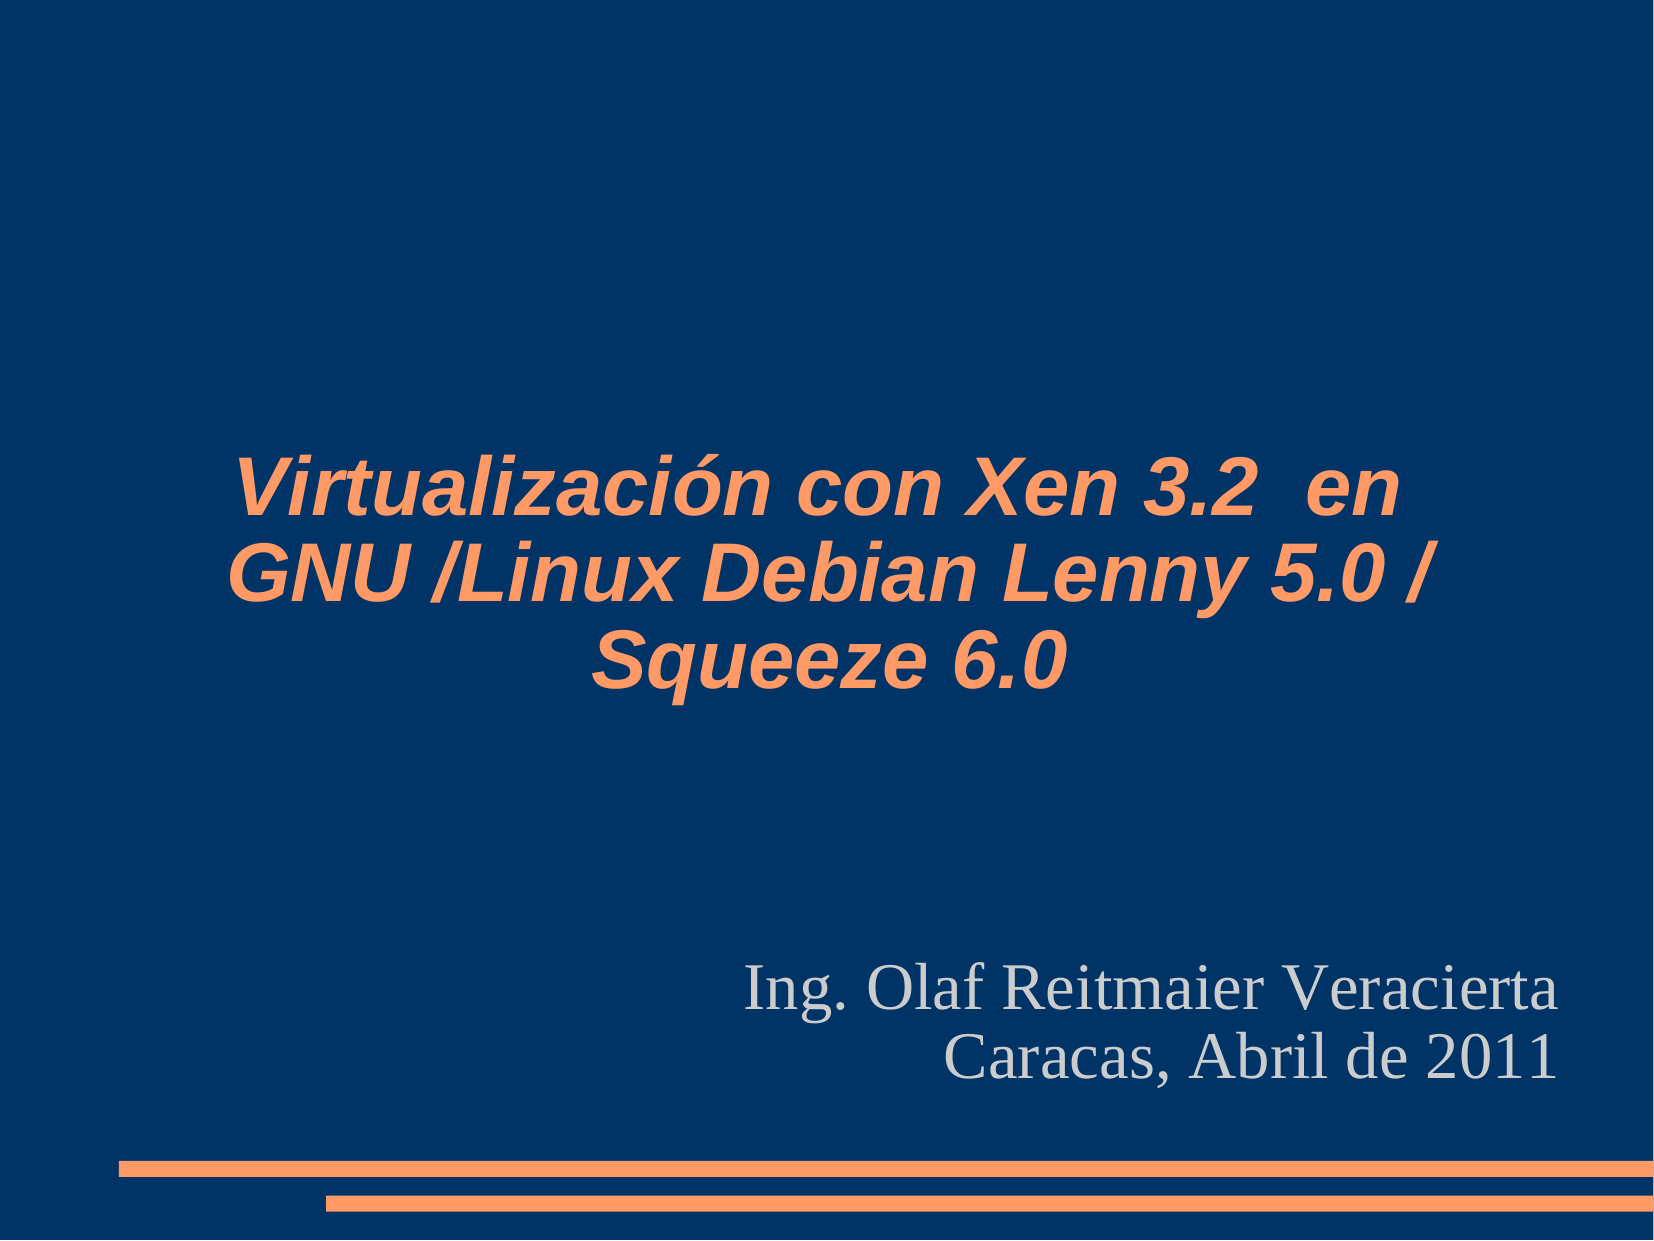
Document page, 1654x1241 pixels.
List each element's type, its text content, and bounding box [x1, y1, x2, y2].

title Virtualización con Xen 3.2 en GNU /Linux Debian Lenny 5.0 / Squeeze 6.0 [123, 442, 1536, 709]
subtitle Ing. Olaf Reitmaier Veracierta Caracas, Abril de 2011 [121, 915, 1561, 1133]
